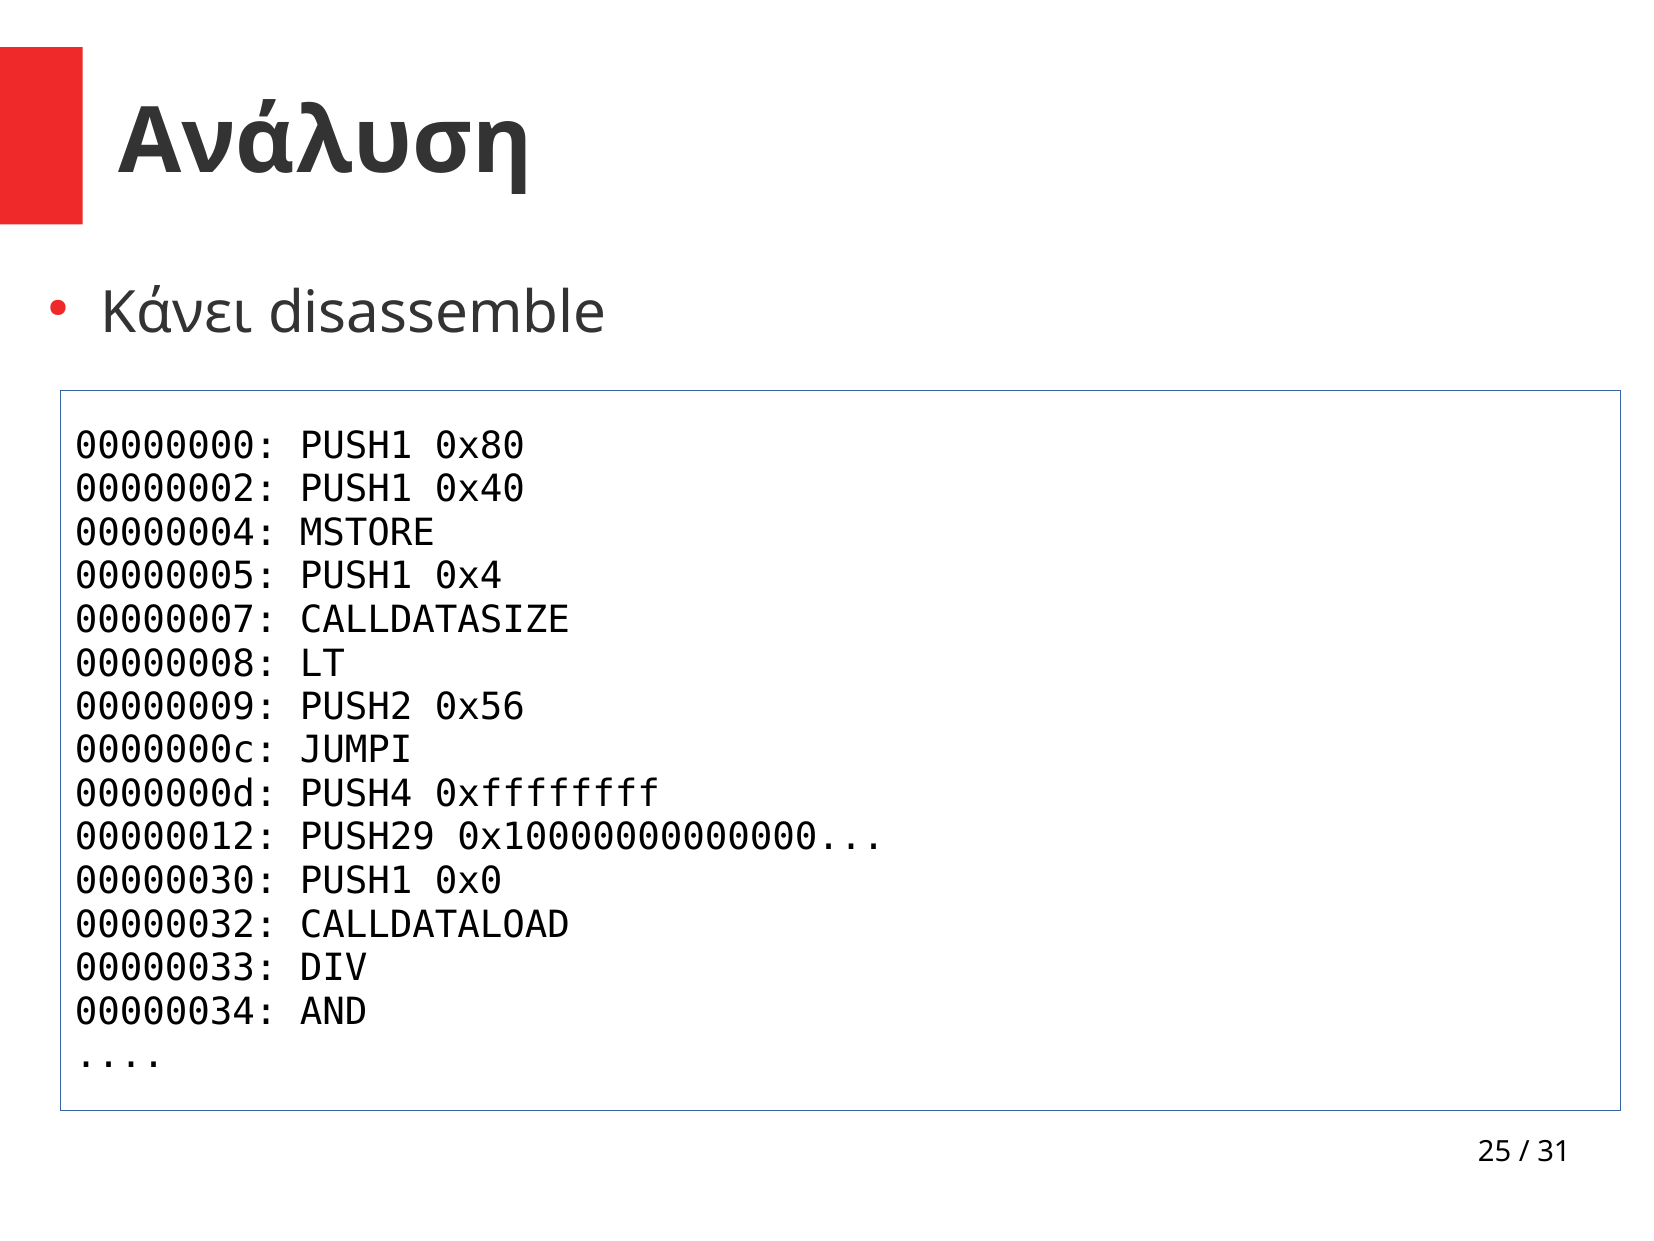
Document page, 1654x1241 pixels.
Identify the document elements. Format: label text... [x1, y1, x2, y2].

text_box 00000000: PUSH1 0x80 00000002: PUSH1 0x40 00000004: MSTORE 00000005: PUSH1 0x4 00000007: CALLDATASIZE 00000008: LT 00000009: PUSH2 0x56 0000000c: JUMPI 0000000d: PUSH4 0xffffffff 00000012: PUSH29 0x10000000000000... 00000030: PUSH1 0x0 00000032: CALLDATALOAD 00000033: DIV 00000034: AND .... [60, 390, 1621, 1111]
list Κάνει disassemble [30, 270, 1621, 376]
title Ανάλυση [118, 33, 1571, 241]
